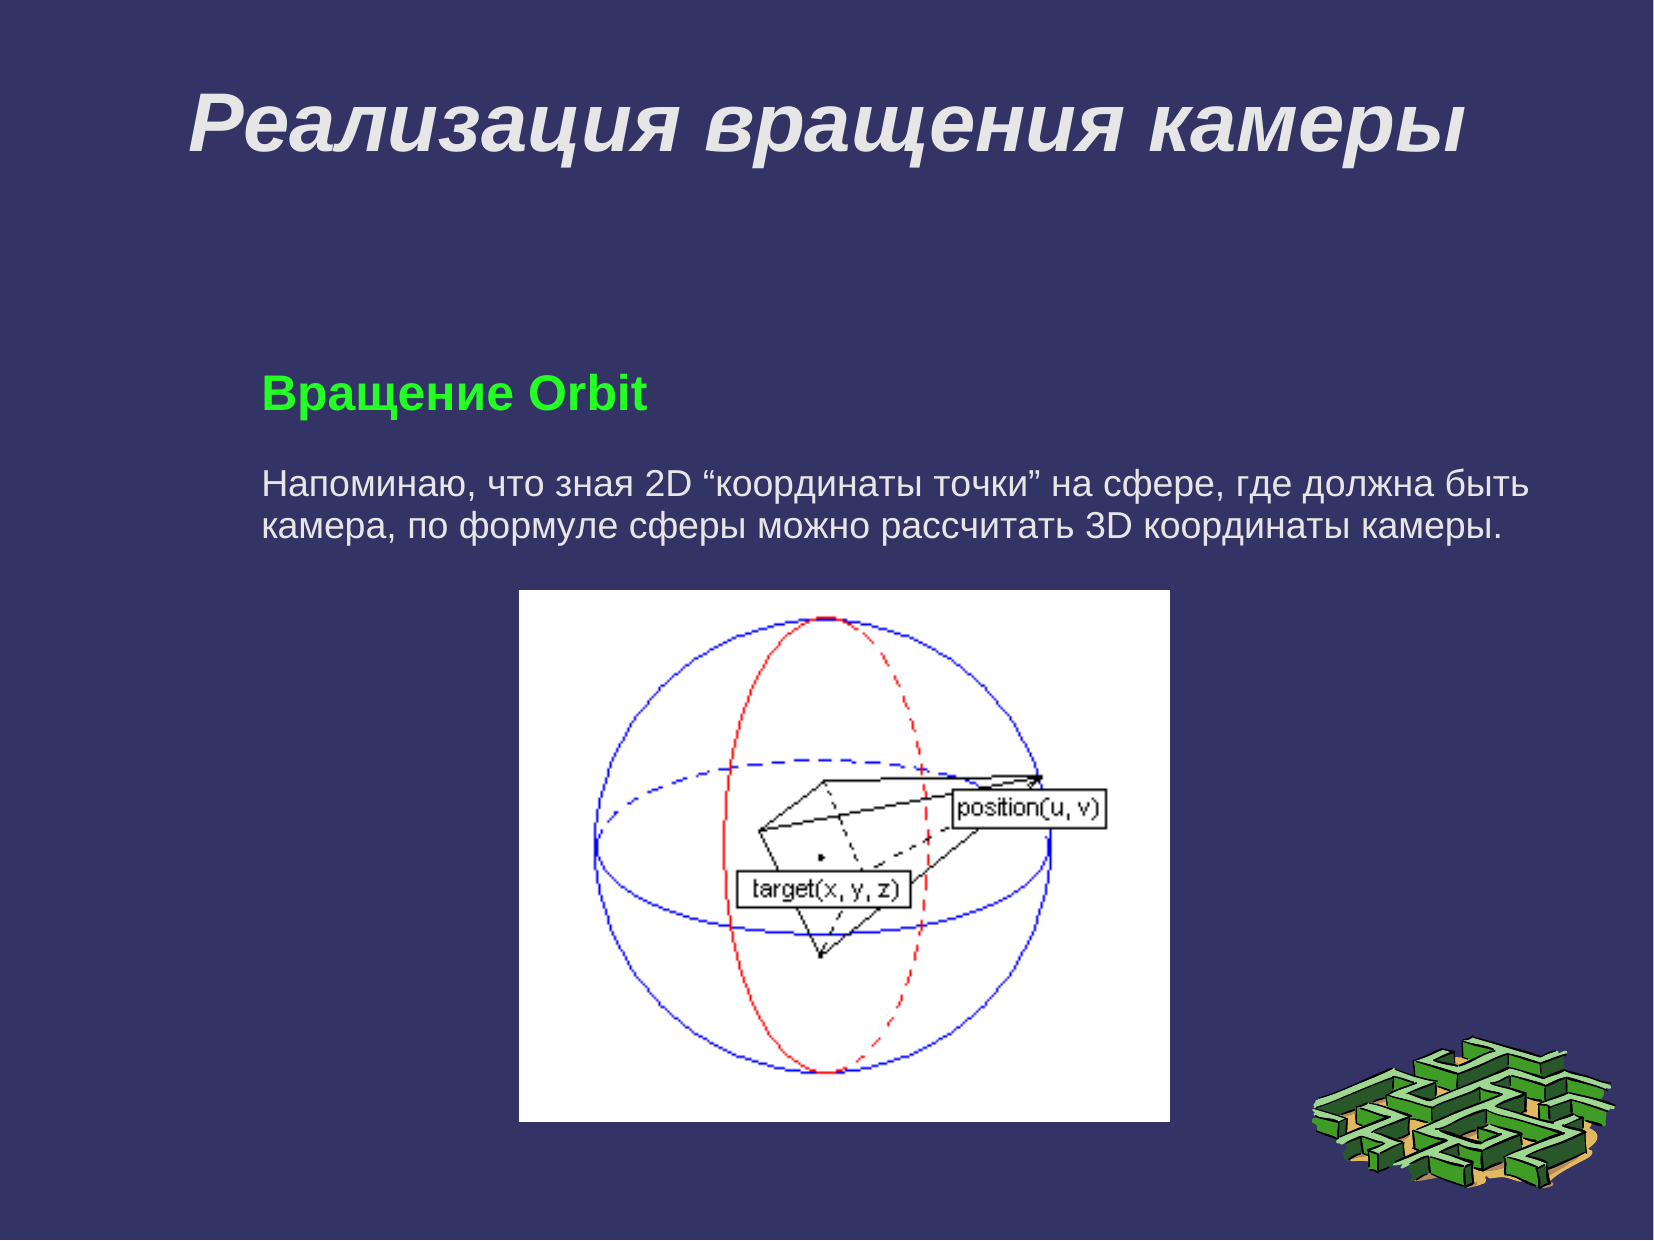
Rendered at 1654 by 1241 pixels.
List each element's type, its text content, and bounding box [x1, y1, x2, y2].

title Реализация вращения камеры [121, 19, 1534, 227]
list Вращение Orbit Напоминаю, что зная 2D “координаты точки” на сфере, где должна быть камера, по формуле сферы можно рассчитать 3D координаты камеры. [178, 364, 1570, 1147]
picture [519, 590, 1170, 1123]
